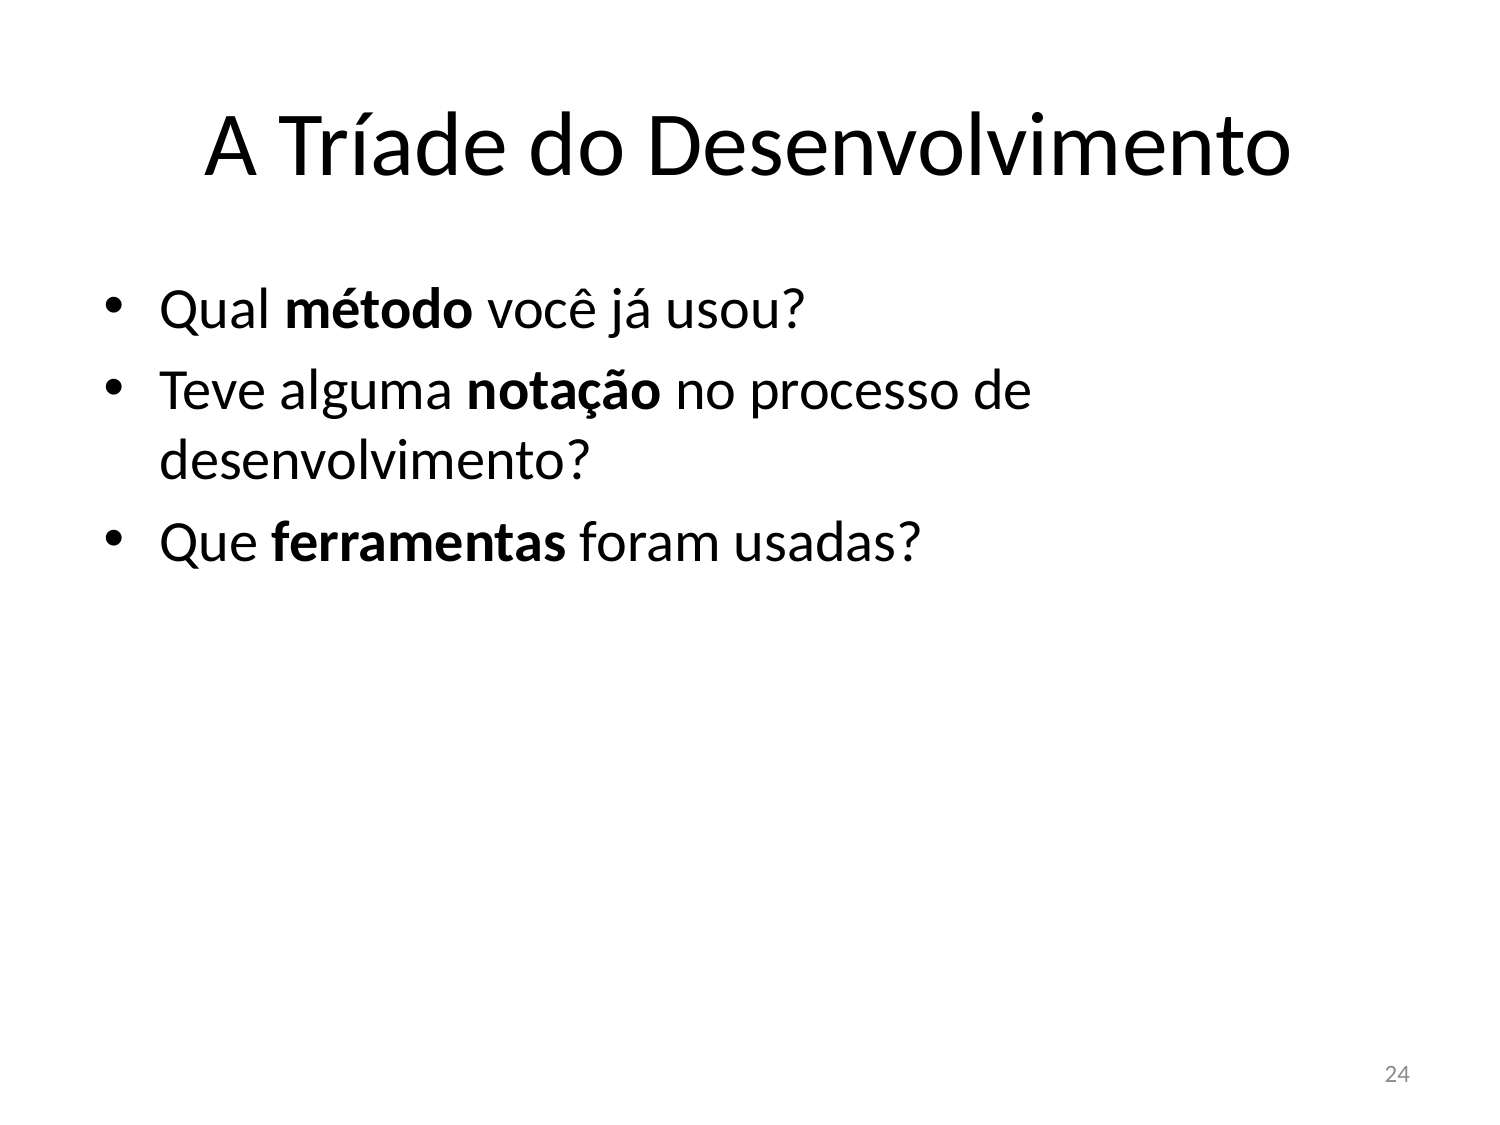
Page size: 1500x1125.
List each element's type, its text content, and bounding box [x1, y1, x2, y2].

list Qual método você já usou? Teve alguma notação no processo de desenvolvimento? Que ferramentas foram usadas? [88, 262, 1359, 1005]
slide_number <número> [1074, 1042, 1425, 1103]
title A Tríade do Desenvolvimento [75, 45, 1425, 233]
